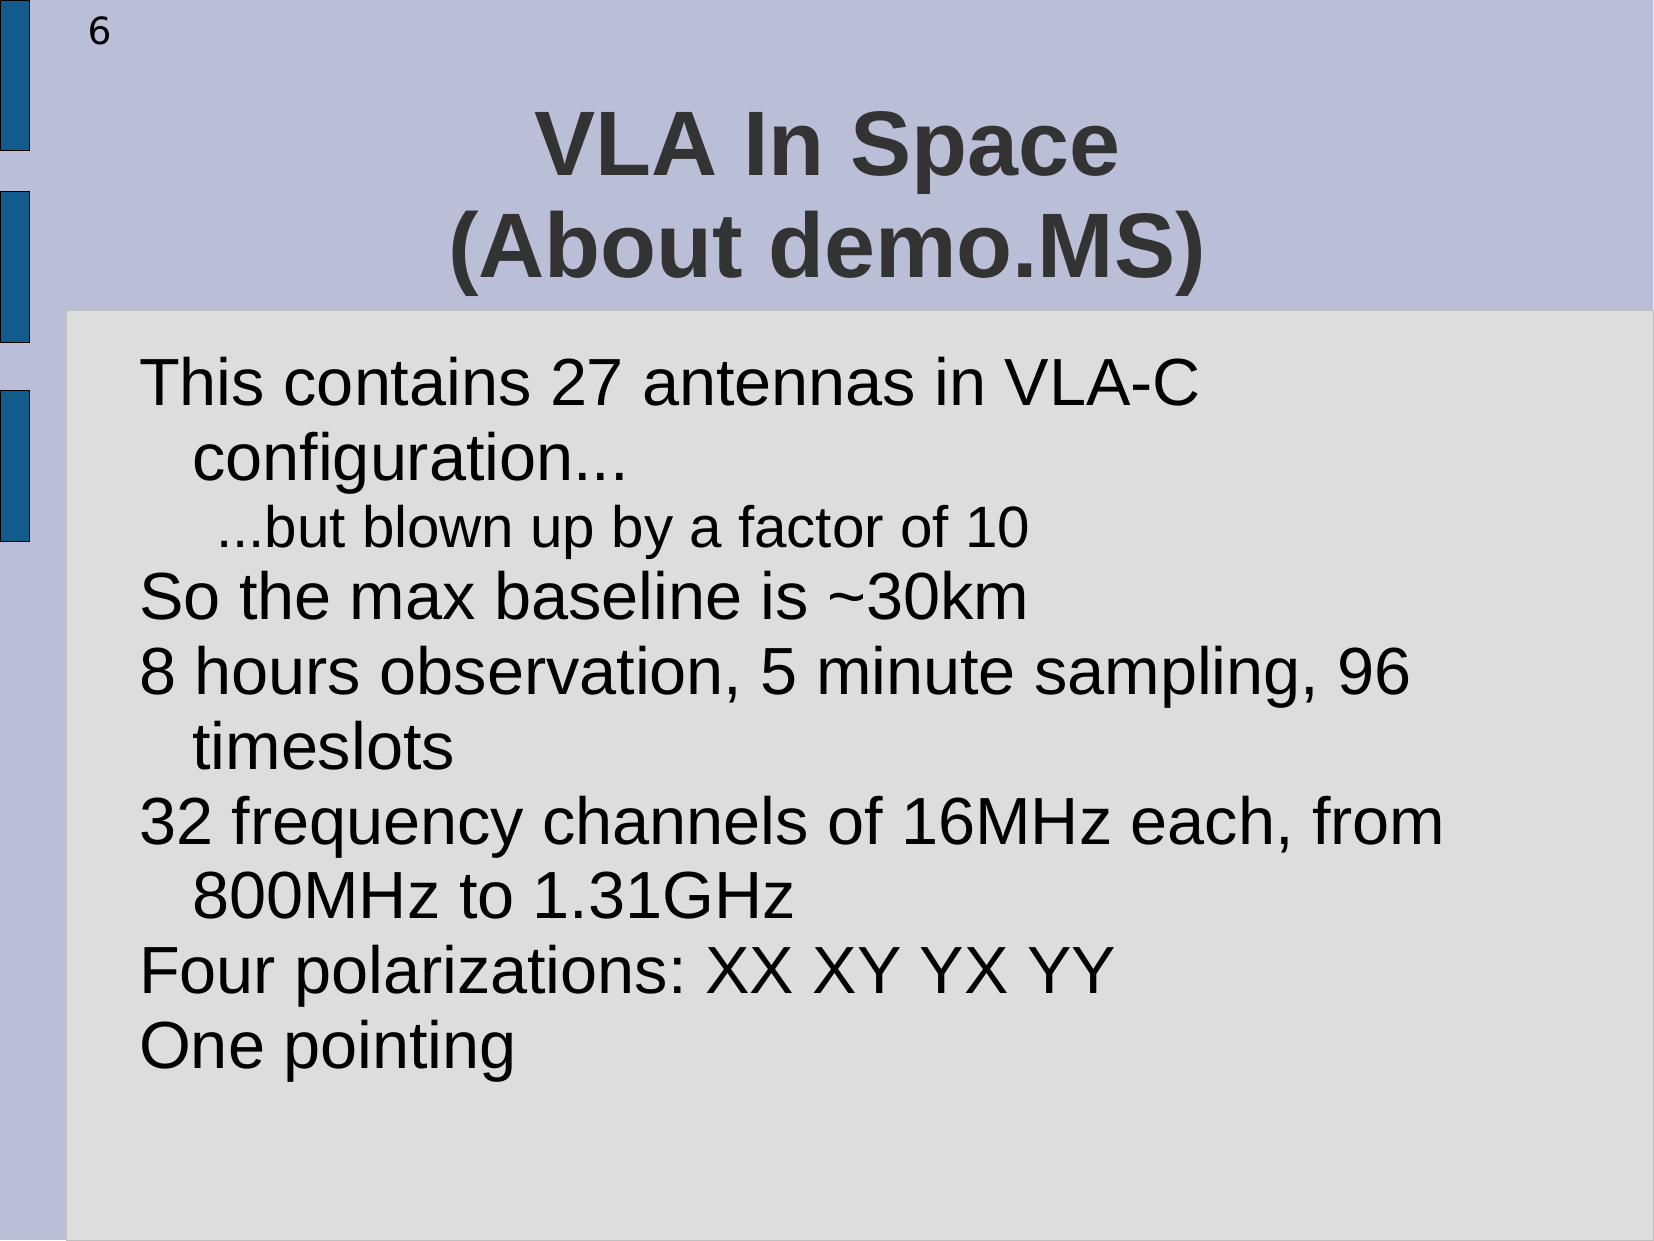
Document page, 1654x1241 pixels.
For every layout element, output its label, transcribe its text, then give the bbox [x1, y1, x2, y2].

text_box 14 [75, 2, 310, 76]
title VLA In Space (About demo.MS) [121, 87, 1534, 302]
list This contains 27 antennas in VLA-C configuration... ...but blown up by a factor of 10 So the max baseline is ~30km 8 hours observation, 5 minute sampling, 96 timeslots 32 frequency channels of 16MHz each, from 800MHz to 1.31GHz Four polarizations: XX XY YX YY One pointing [121, 344, 1534, 1176]
